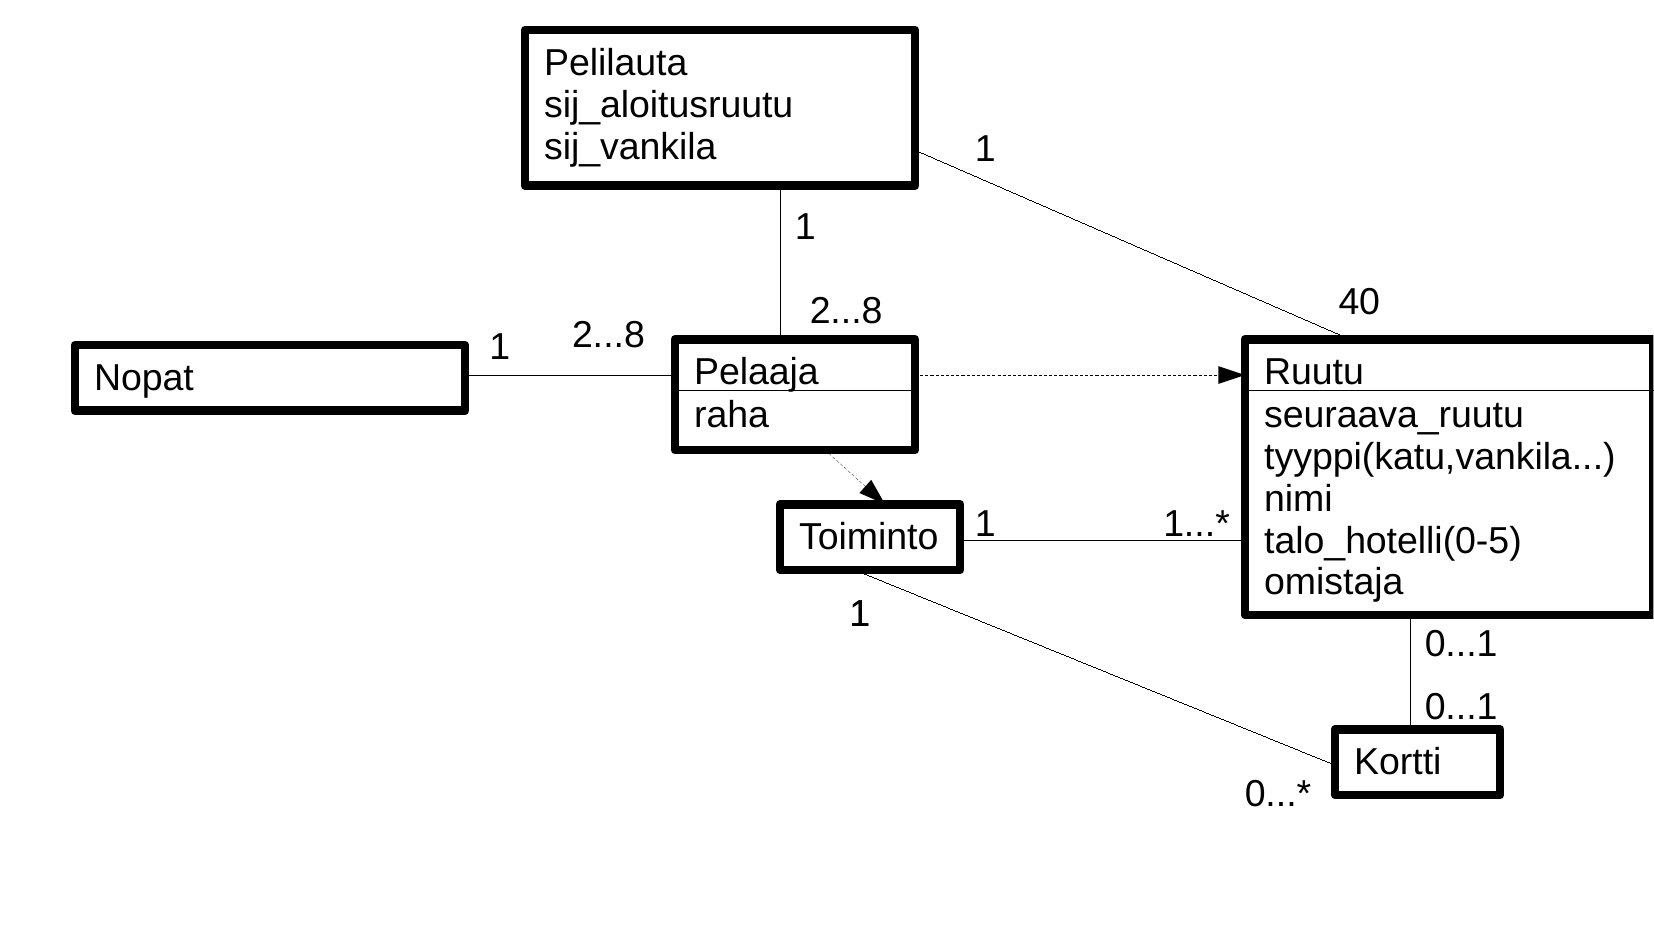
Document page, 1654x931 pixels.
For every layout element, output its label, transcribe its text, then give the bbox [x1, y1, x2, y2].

text_box Toiminto [780, 504, 961, 571]
text_box 0...1 [1410, 678, 1513, 736]
text_box Pelaaja raha [675, 339, 916, 390]
text_box Pelaaja raha [675, 391, 916, 451]
text_box Kortti [1335, 729, 1501, 796]
text_box 0...1 [1410, 615, 1513, 672]
text_box 2...8 [795, 282, 898, 340]
text_box 1 [834, 585, 886, 642]
text_box 0...* [1230, 765, 1327, 822]
text_box 1...* [1148, 495, 1246, 552]
text_box 1 [474, 318, 526, 376]
text_box Ruutu seuraava_ruutu tyyppi(katu,vankila...) nimi talo_hotelli(0-5) omistaja [1245, 391, 1654, 616]
text_box Nopat [75, 345, 466, 411]
text_box 1 [960, 120, 1011, 177]
text_box Ruutu seuraava_ruutu tyyppi(katu,vankila...) nimi talo_hotelli(0-5) omistaja [1245, 339, 1654, 390]
text_box 1 [960, 495, 1011, 552]
text_box Pelilauta sij_aloitusruutu sij_vankila [525, 30, 916, 186]
text_box 2...8 [557, 306, 661, 364]
text_box 40 [1323, 273, 1396, 331]
text_box 1 [780, 198, 831, 256]
